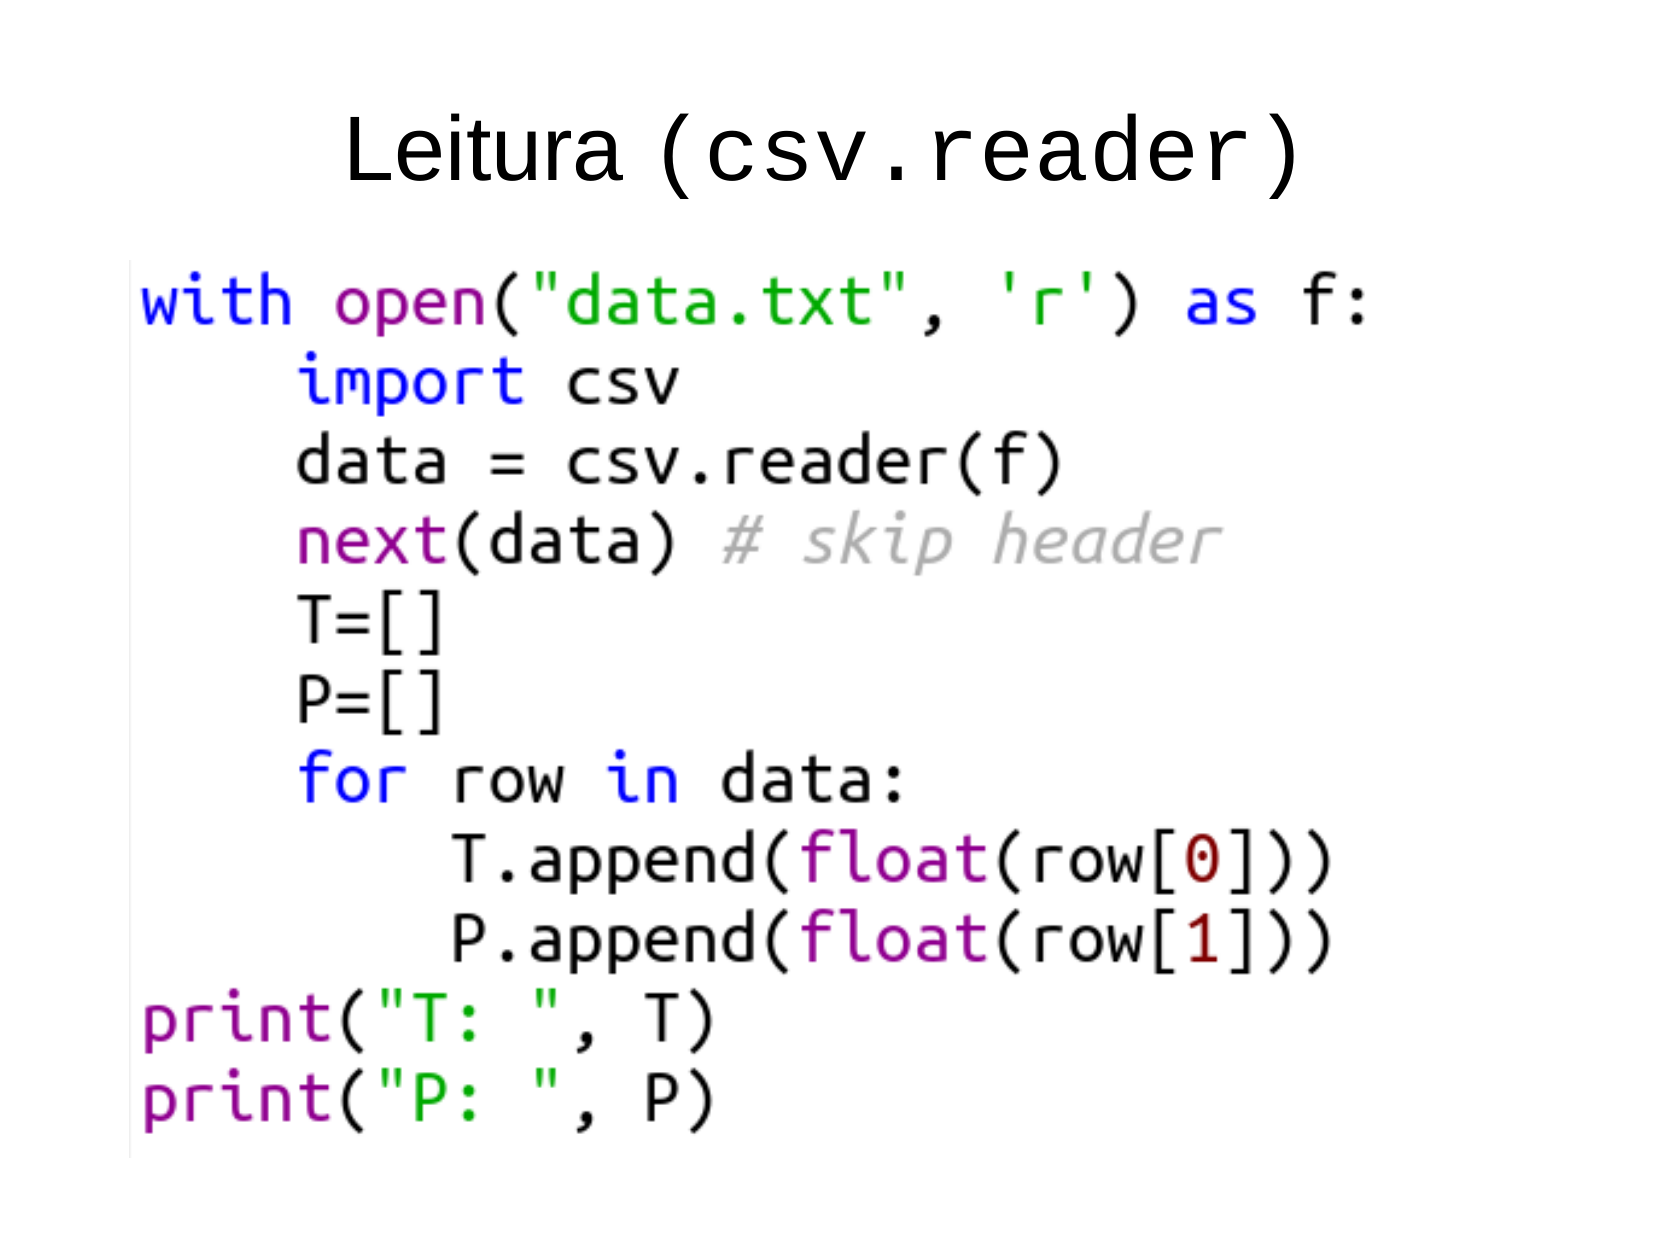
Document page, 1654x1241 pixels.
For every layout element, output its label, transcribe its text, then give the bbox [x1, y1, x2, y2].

picture [129, 260, 1418, 1158]
title Leitura (csv.reader) [82, 49, 1571, 257]
